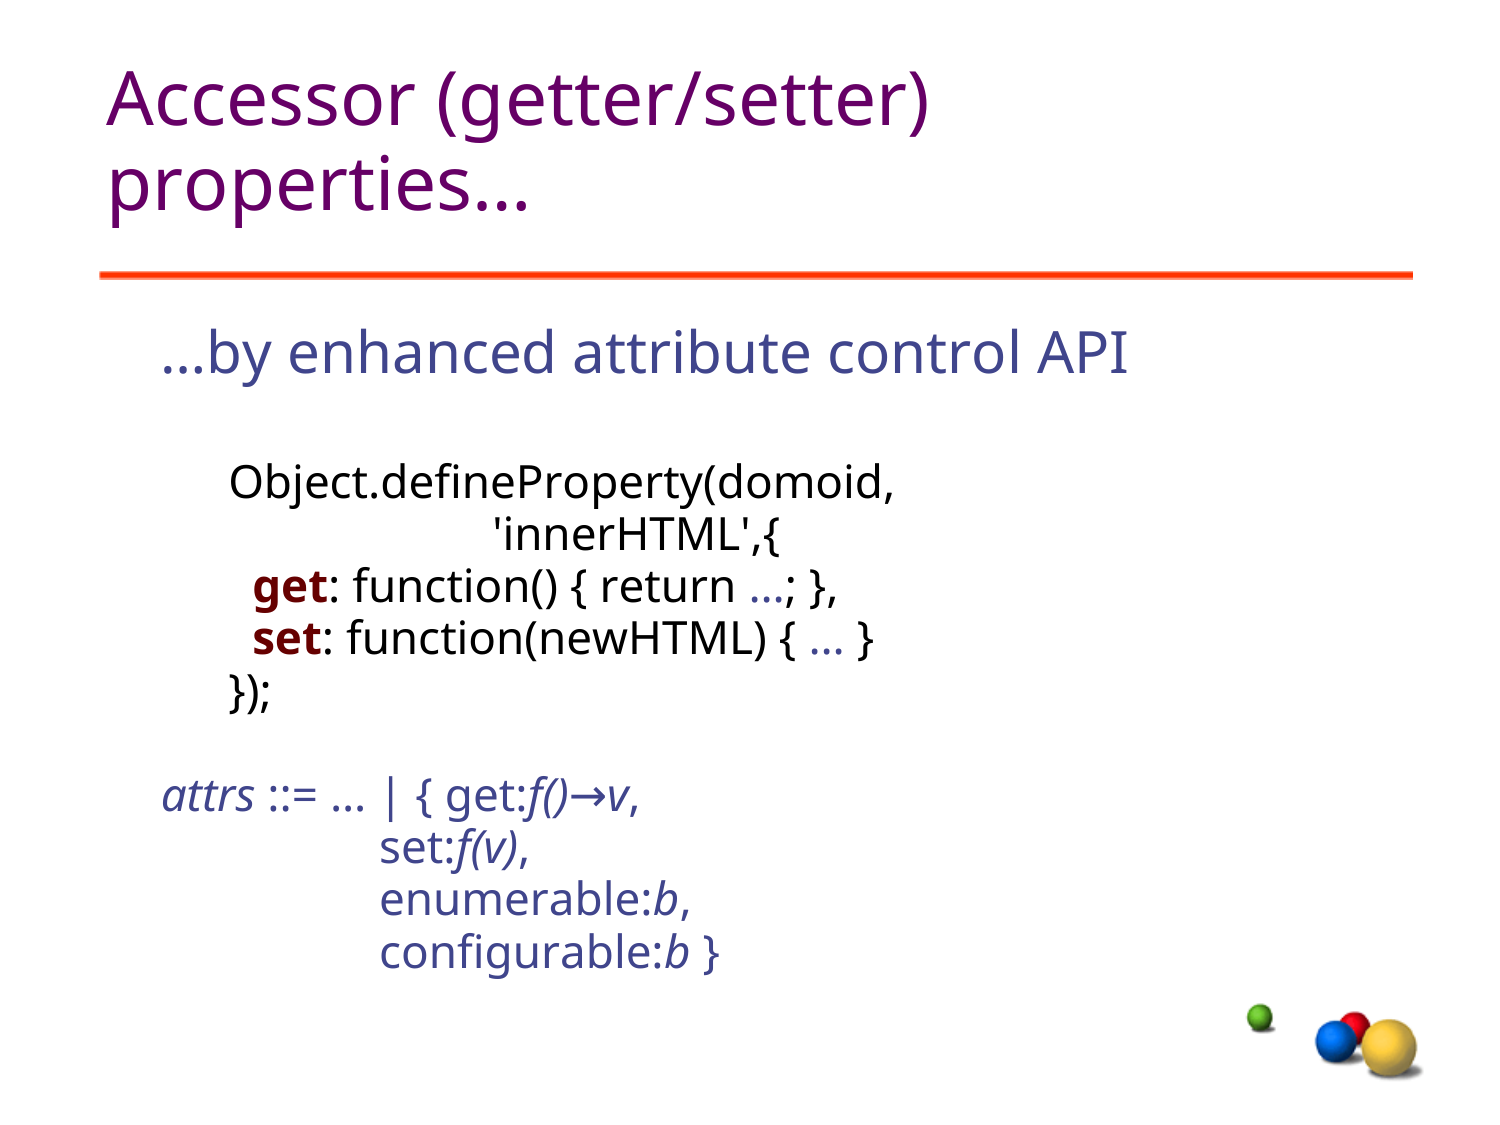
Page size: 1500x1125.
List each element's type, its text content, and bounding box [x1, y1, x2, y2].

title Accessor (getter/setter) properties… [106, 57, 1369, 231]
picture [1224, 999, 1449, 1083]
subtitle …by enhanced attribute control API Object.defineProperty(domoid, 'innerHTML',{ get: function() { return …; }, set: function(newHTML) { … } }); attrs ::= … | { get:f()→v, set:f(v), enumerable:b, configurable:b } [144, 320, 1407, 981]
picture [99, 271, 1413, 280]
